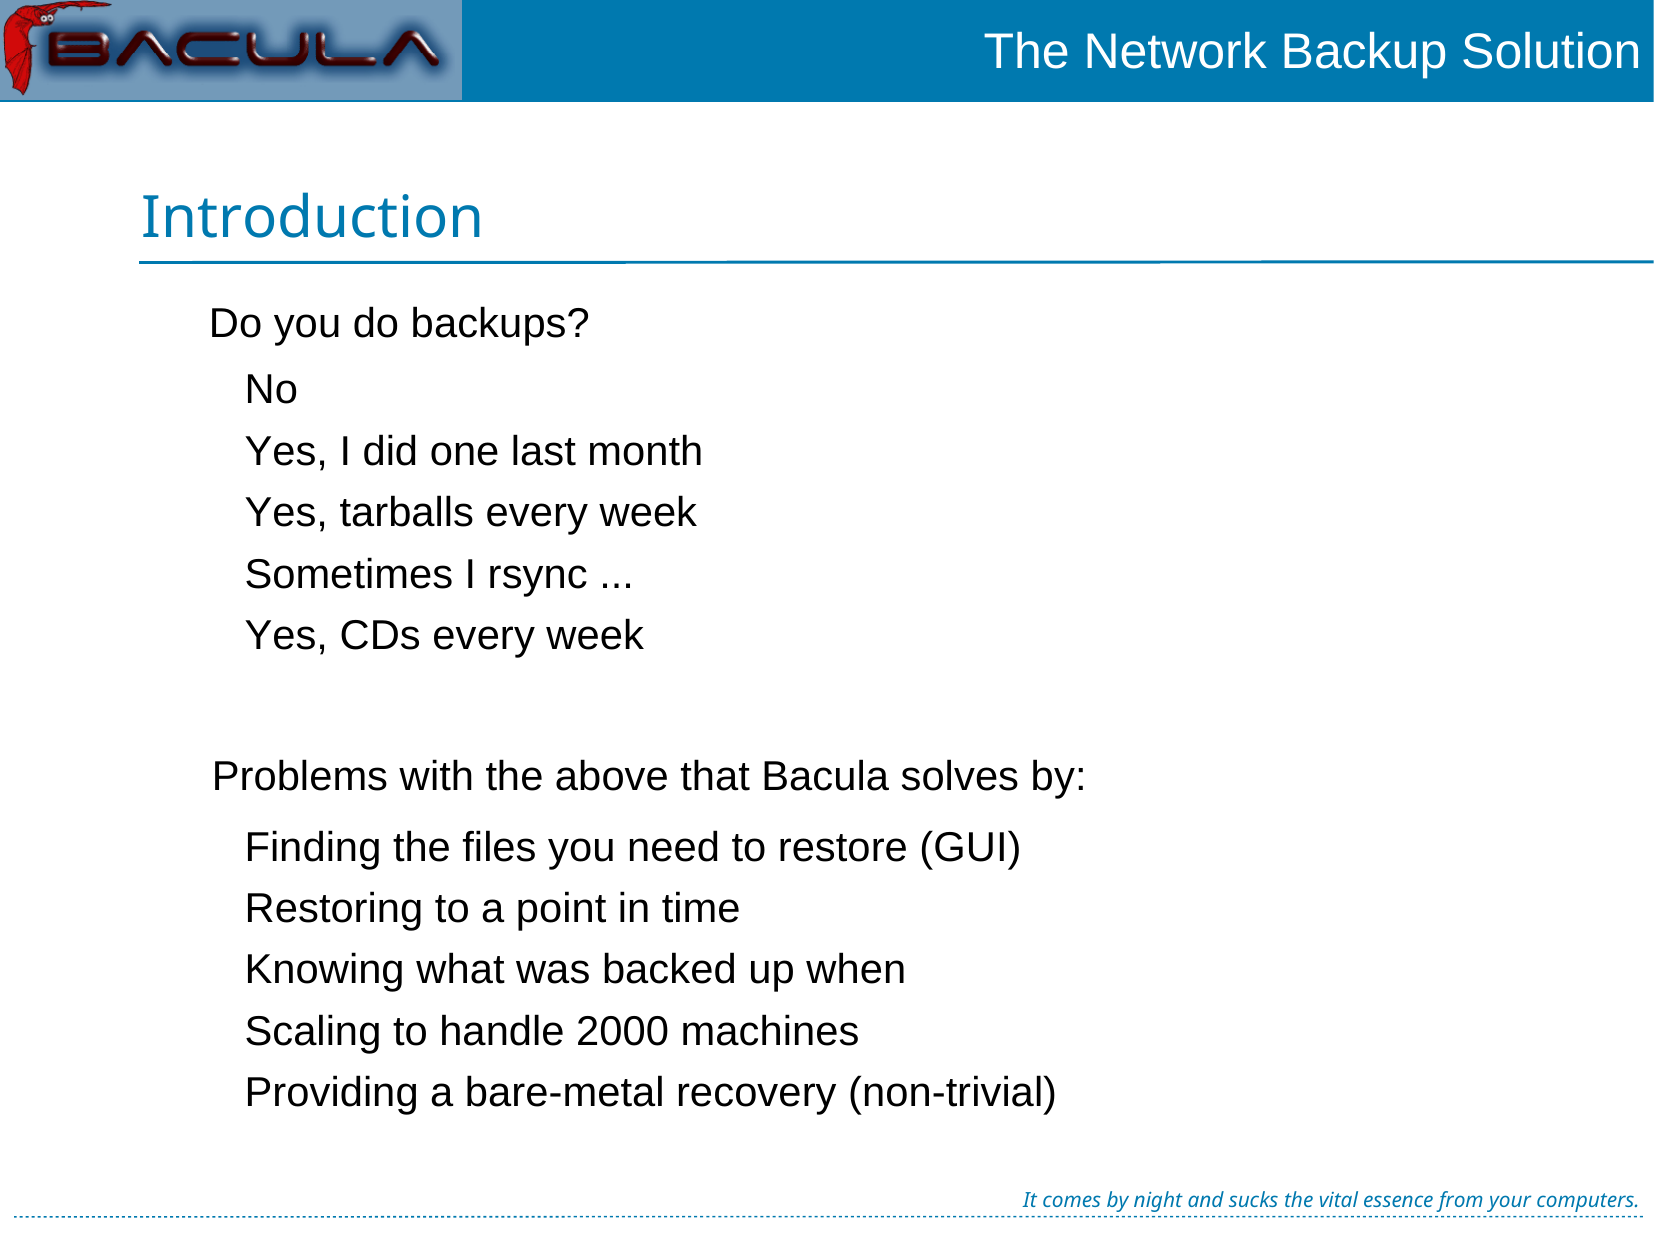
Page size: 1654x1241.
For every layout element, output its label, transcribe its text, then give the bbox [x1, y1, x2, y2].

picture [0, 0, 461, 99]
title Introduction [141, 150, 1501, 255]
list Do you do backups? No Yes, I did one last month Yes, tarballs every week Sometimes I rsync ... Yes, CDs every week Problems with the above that Bacula solves by: Finding the files you need to restore (GUI) Restoring to a point in time Knowing what was backed up when Scaling to handle 2000 machines Providing a bare-metal recovery (non-trivial) [150, 300, 1534, 1154]
